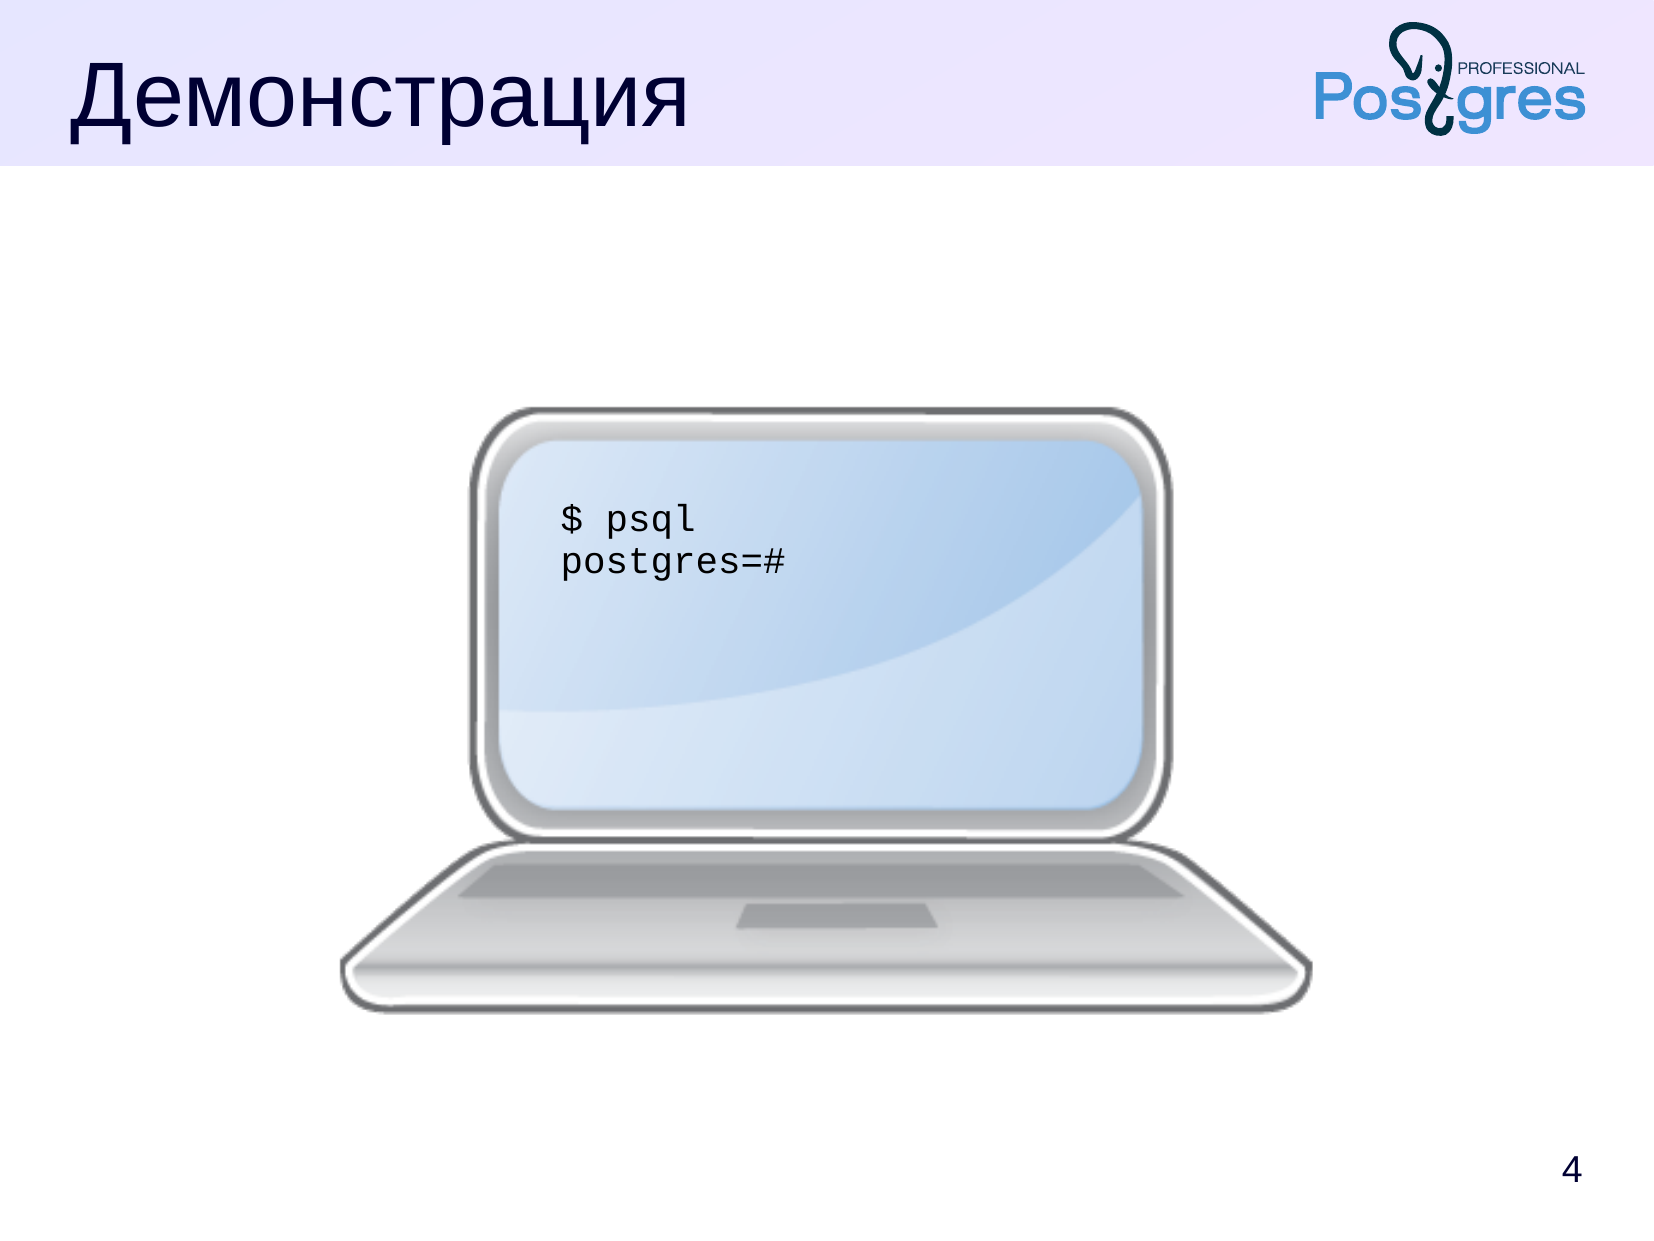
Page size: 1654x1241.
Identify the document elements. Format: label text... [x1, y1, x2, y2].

picture [298, 365, 1356, 1058]
title Демонстрация [70, 43, 1241, 147]
